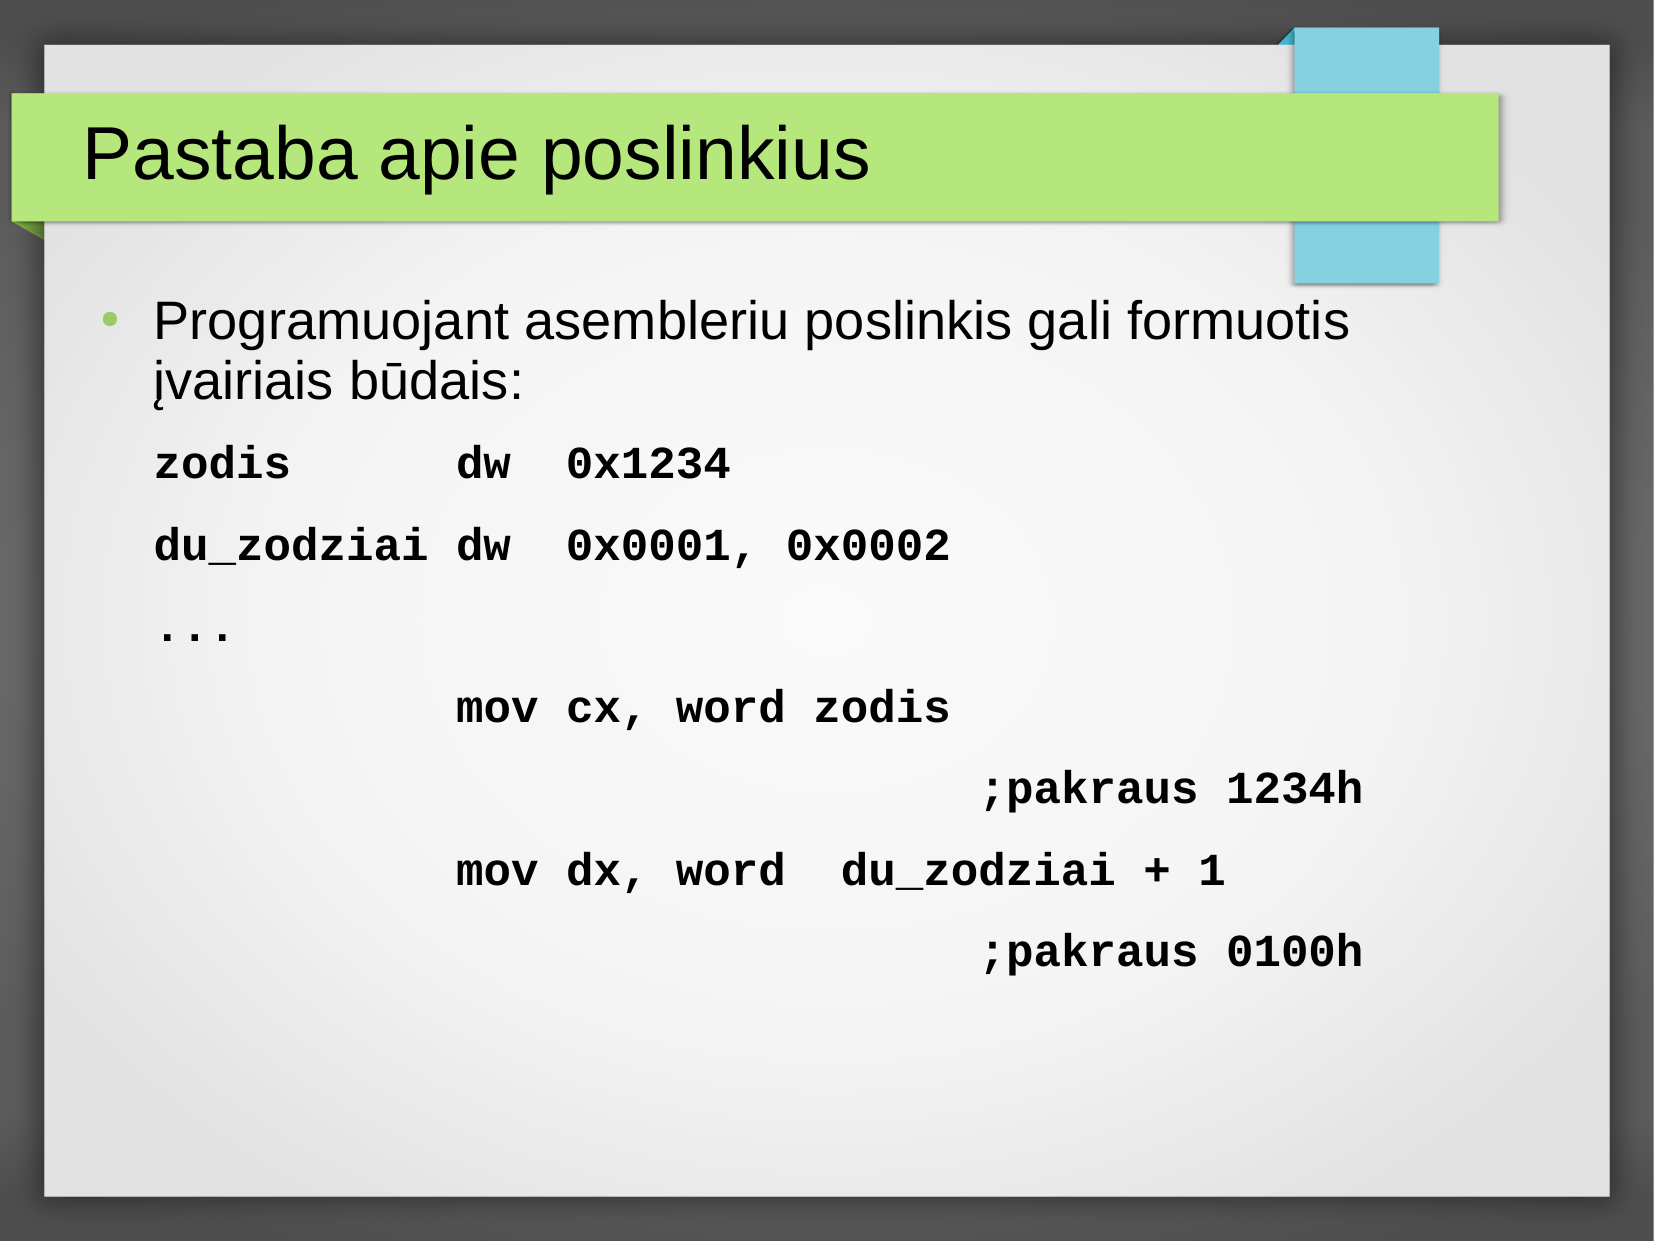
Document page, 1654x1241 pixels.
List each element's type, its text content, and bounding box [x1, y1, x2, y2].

title Pastaba apie poslinkius [82, 94, 1264, 213]
picture [0, 0, 1654, 1241]
list Programuojant asembleriu poslinkis gali formuotis įvairiais būdais: zodis dw 0x1234 du_zodziai dw 0x0001, 0x0002 ... mov cx, word zodis ;pakraus 1234h mov dx, word du_zodziai + 1 ;pakraus 0100h [82, 290, 1538, 1009]
